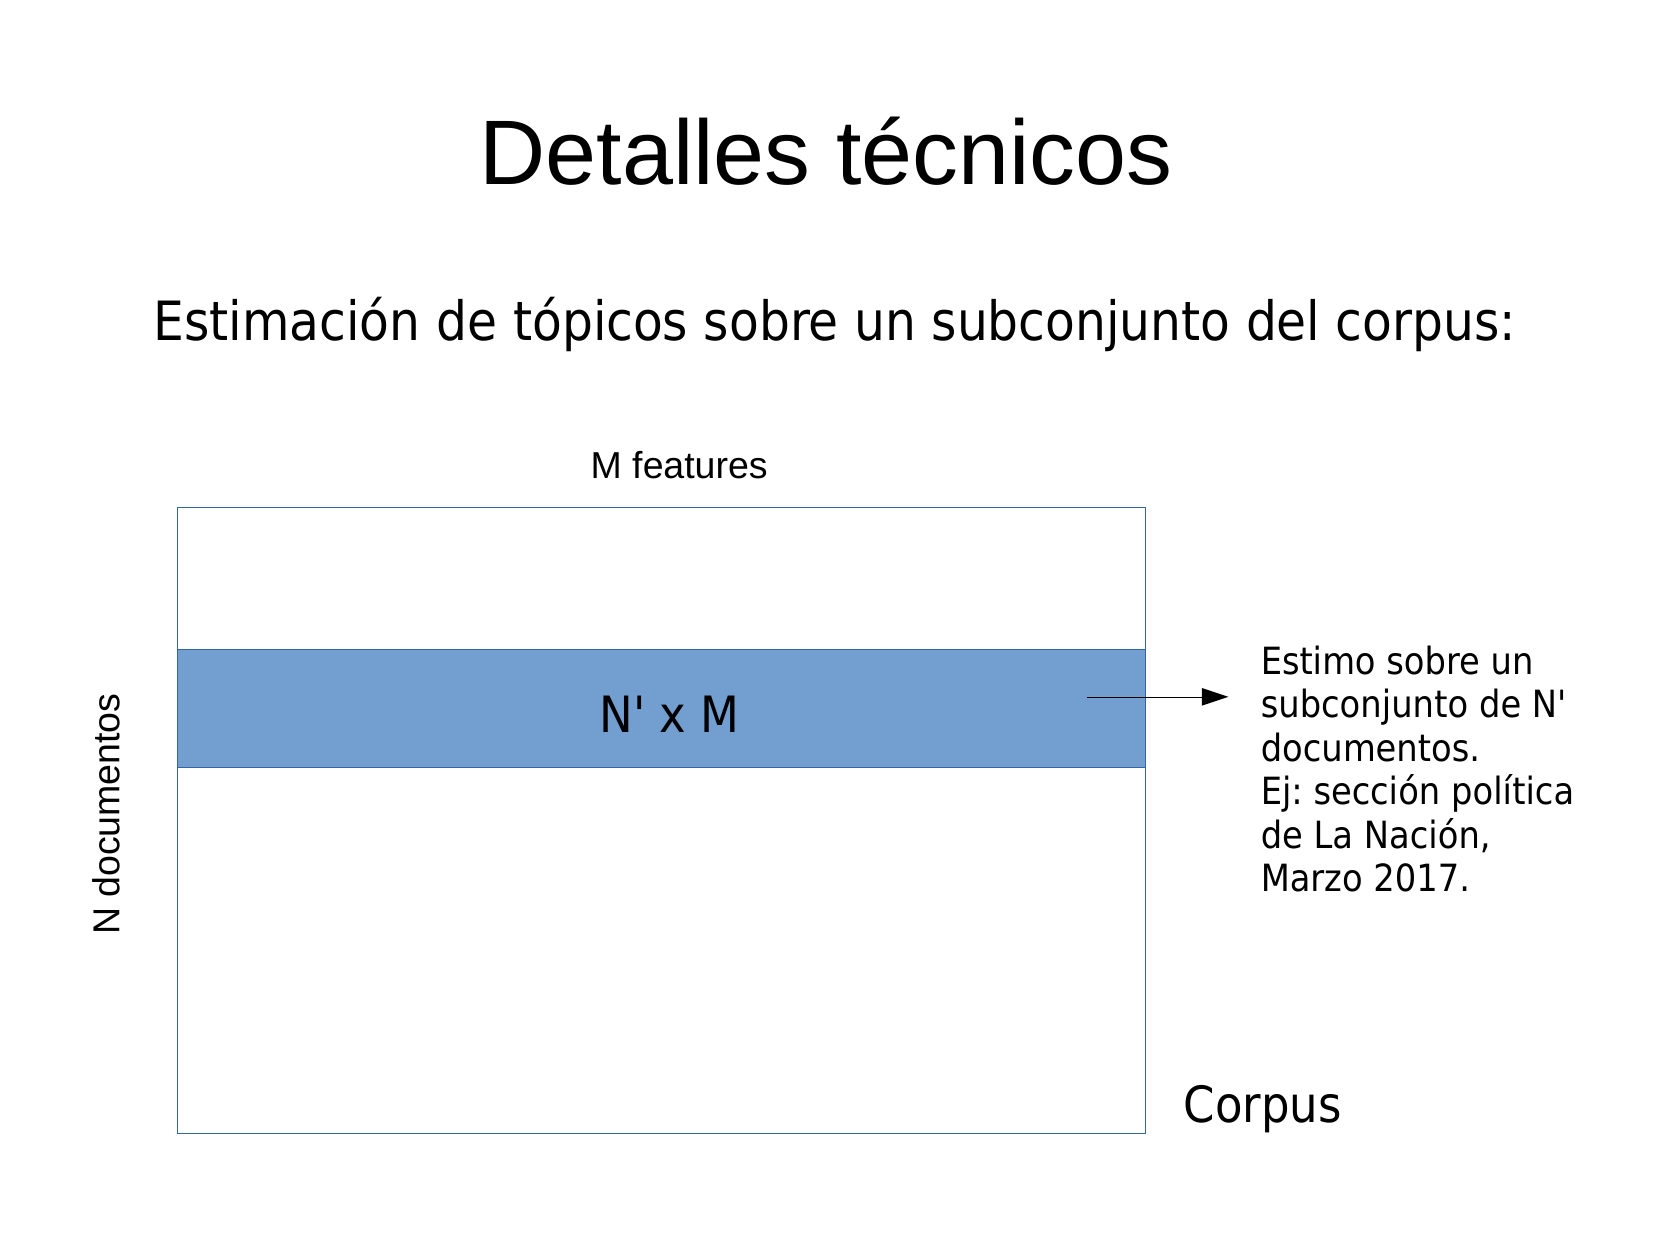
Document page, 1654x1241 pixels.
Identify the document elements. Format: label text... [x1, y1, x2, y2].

text_box M features [431, 437, 928, 494]
list Estimación de tópicos sobre un subconjunto del corpus: [82, 290, 1571, 1010]
text_box N documentos [77, 661, 135, 950]
text_box Corpus [1169, 1068, 1595, 1142]
title Detalles técnicos [82, 49, 1571, 257]
text_box N' x M [584, 679, 768, 753]
text_box Estimo sobre un subconjunto de N' documentos. Ej: sección política de La Nación, Marzo 2017. [1246, 632, 1595, 911]
text_box [177, 507, 1146, 1134]
